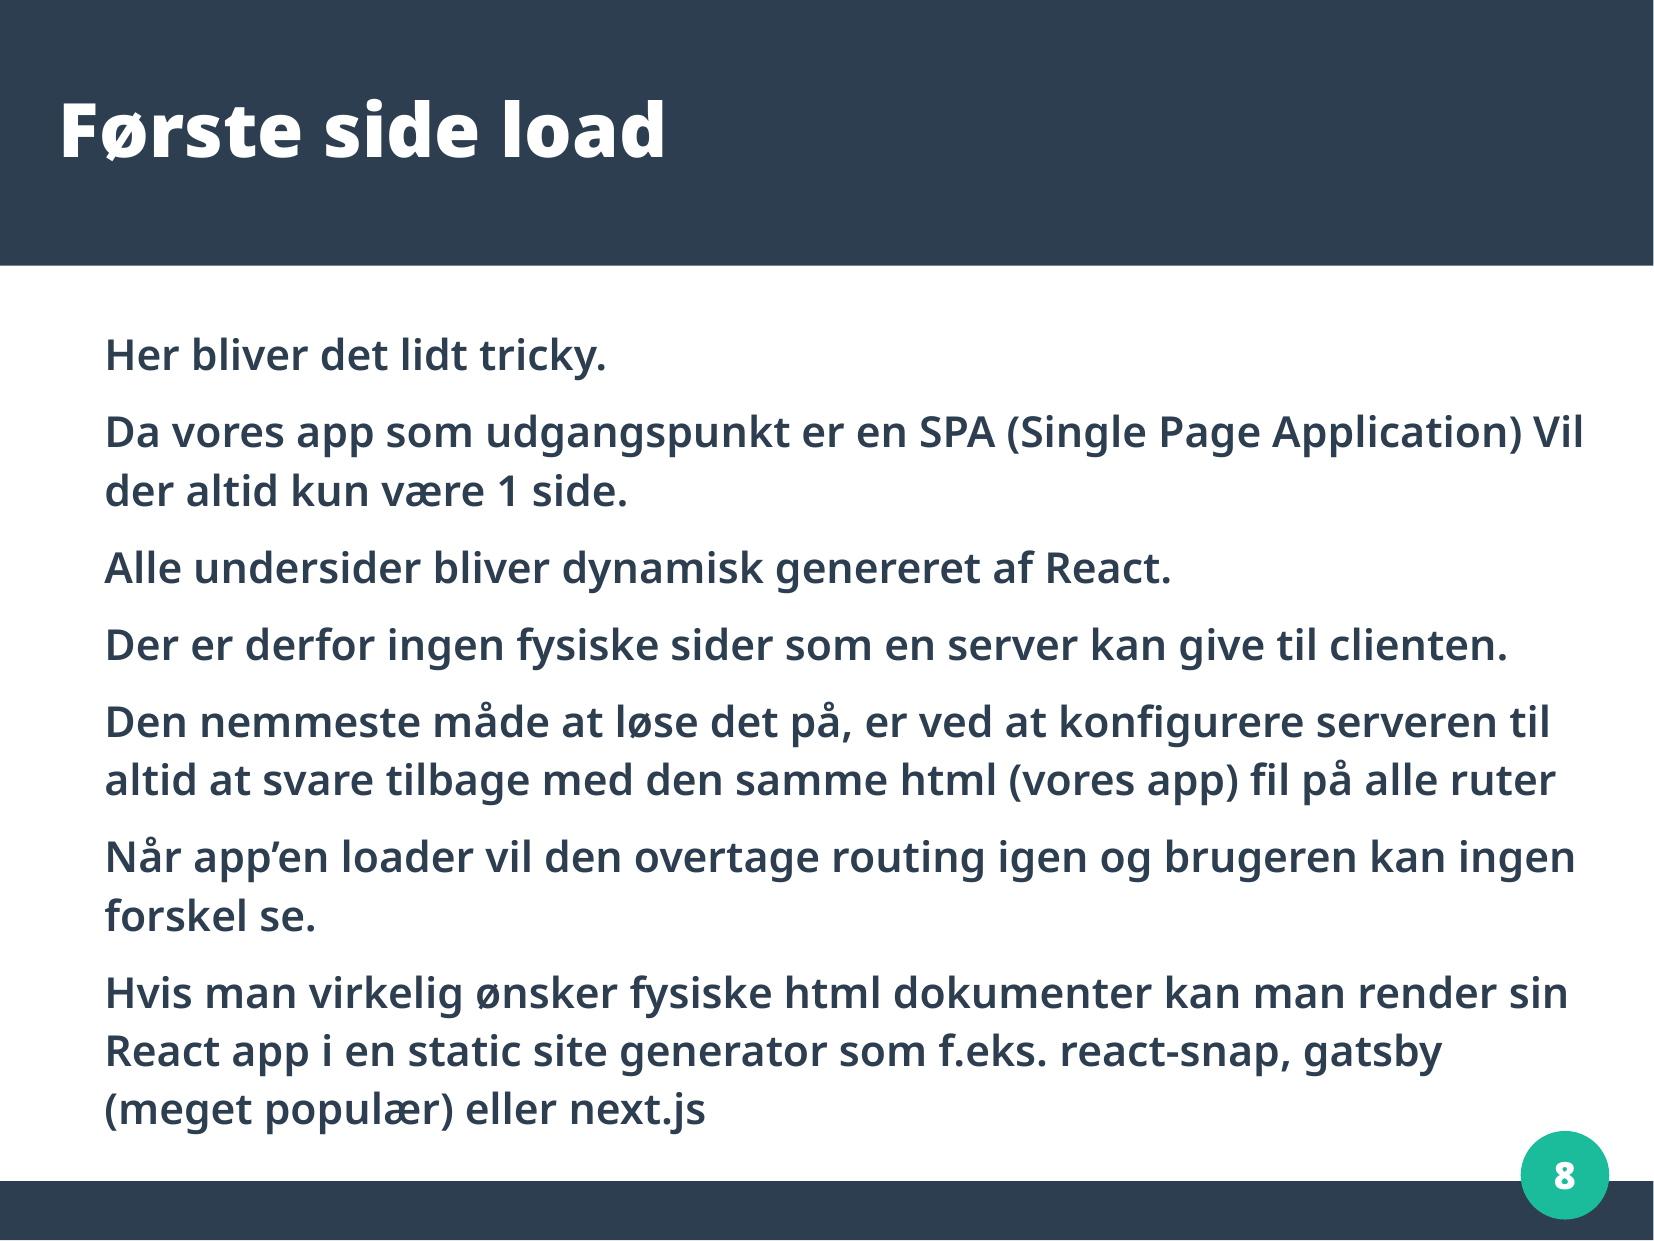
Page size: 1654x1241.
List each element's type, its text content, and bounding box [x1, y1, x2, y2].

title Første side load [59, 49, 1595, 207]
list Her bliver det lidt tricky. Da vores app som udgangspunkt er en SPA (Single Page Application) Vil der altid kun være 1 side. Alle undersider bliver dynamisk genereret af React. Der er derfor ingen fysiske sider som en server kan give til clienten. Den nemmeste måde at løse det på, er ved at konfigurere serveren til altid at svare tilbage med den samme html (vores app) fil på alle ruter Når app’en loader vil den overtage routing igen og brugeren kan ingen forskel se. Hvis man virkelig ønsker fysiske html dokumenter kan man render sin React app i en static site generator som f.eks. react-snap, gatsby (meget populær) eller next.js [59, 324, 1595, 1152]
